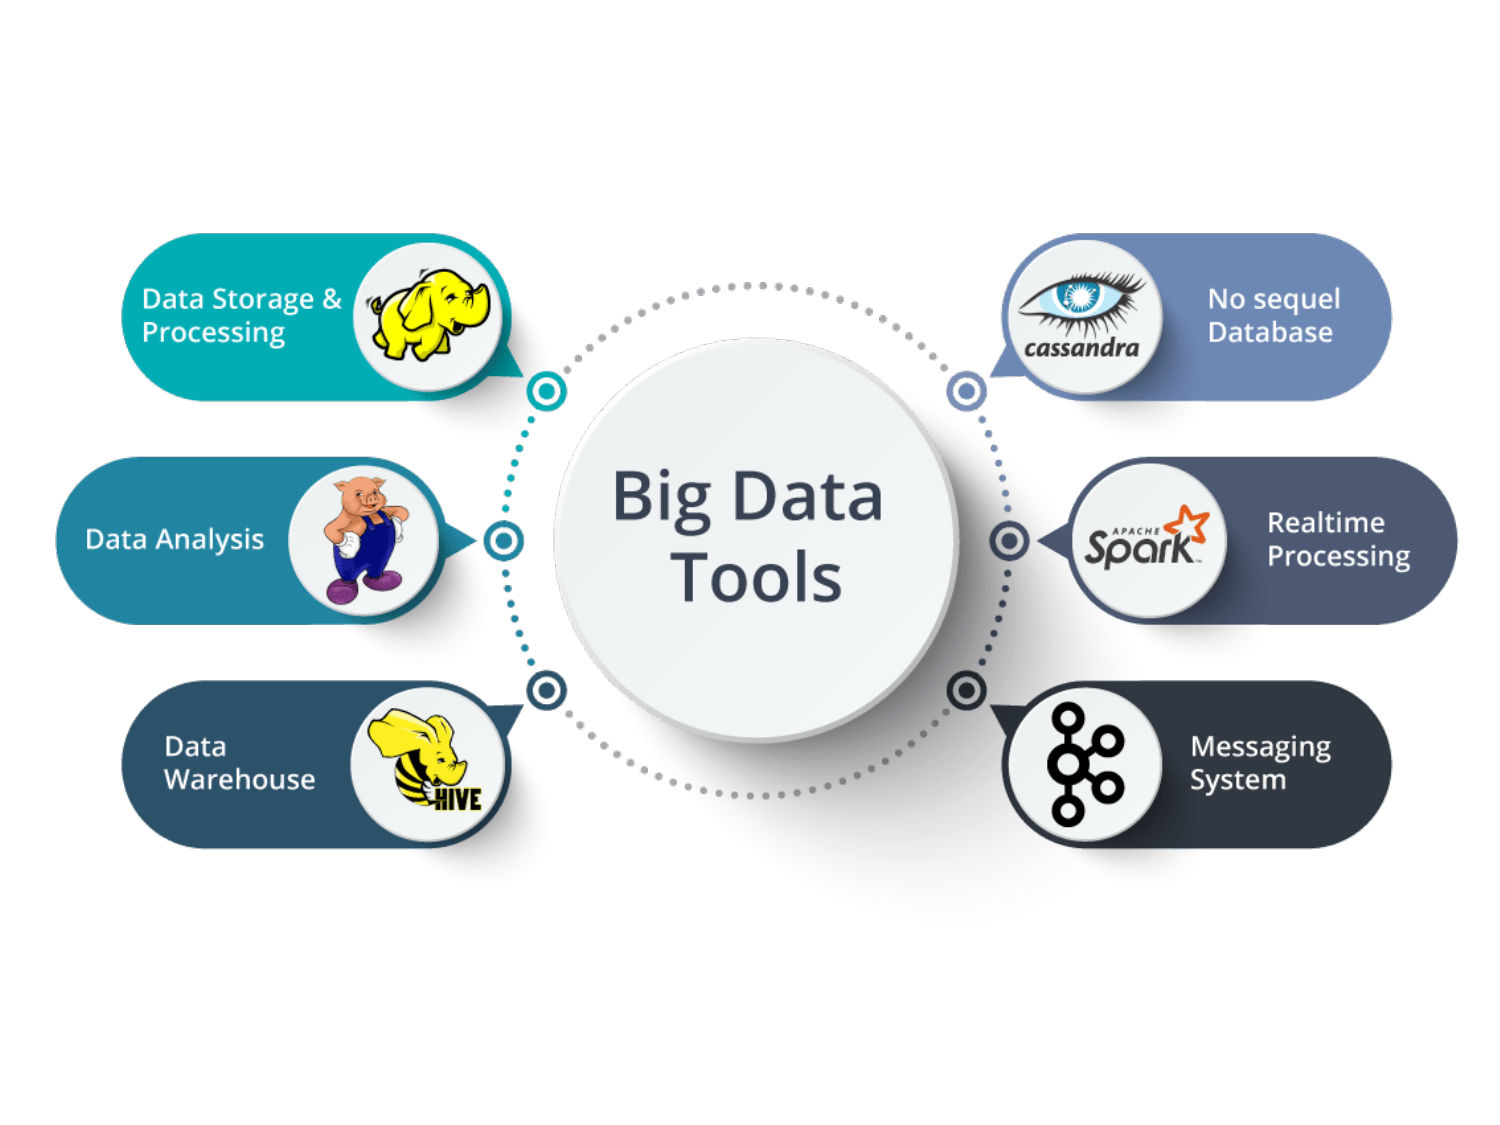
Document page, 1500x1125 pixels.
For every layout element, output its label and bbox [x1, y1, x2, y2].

picture [0, 145, 1500, 946]
